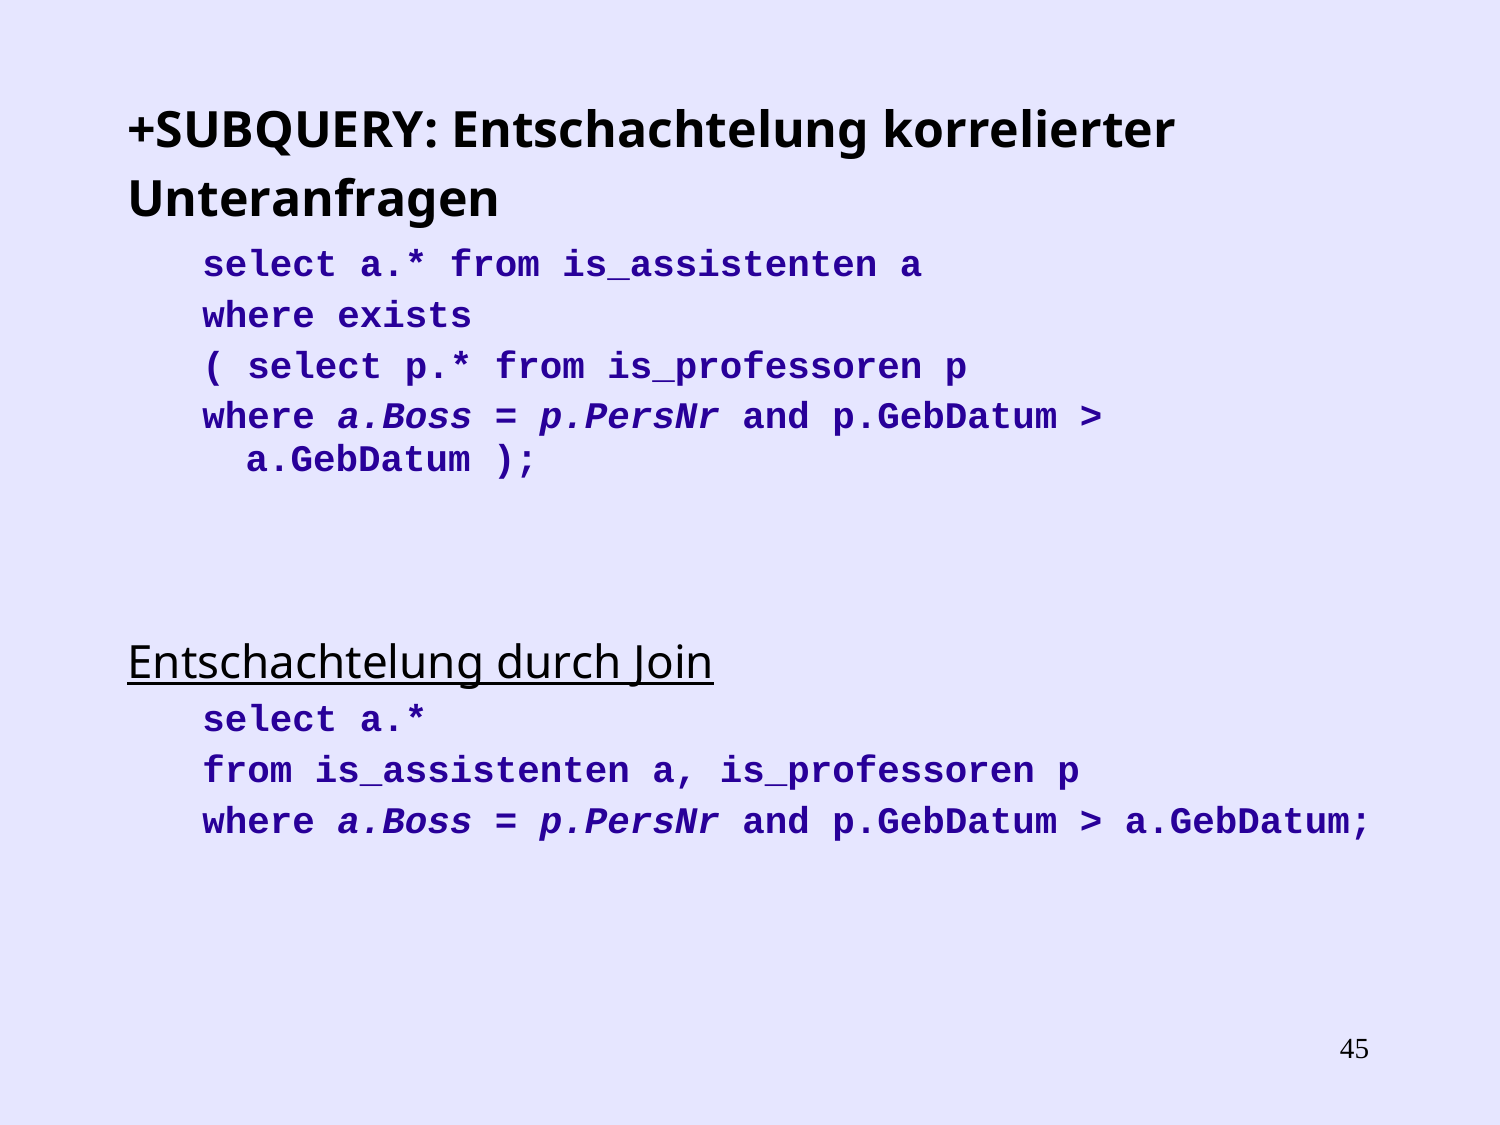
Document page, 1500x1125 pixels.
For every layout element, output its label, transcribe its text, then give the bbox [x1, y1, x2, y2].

title +SUBQUERY: Entschachtelung korrelierter Unteranfragen [112, 94, 1388, 231]
list select a.* from is_assistenten a where exists ( select p.* from is_professoren p where a.Boss = p.PersNr and p.GebDatum > a.GebDatum ); Entschachtelung durch Join select a.* from is_assistenten a, is_professoren p where a.Boss = p.PersNr and p.GebDatum > a.GebDatum; [112, 237, 1388, 1000]
